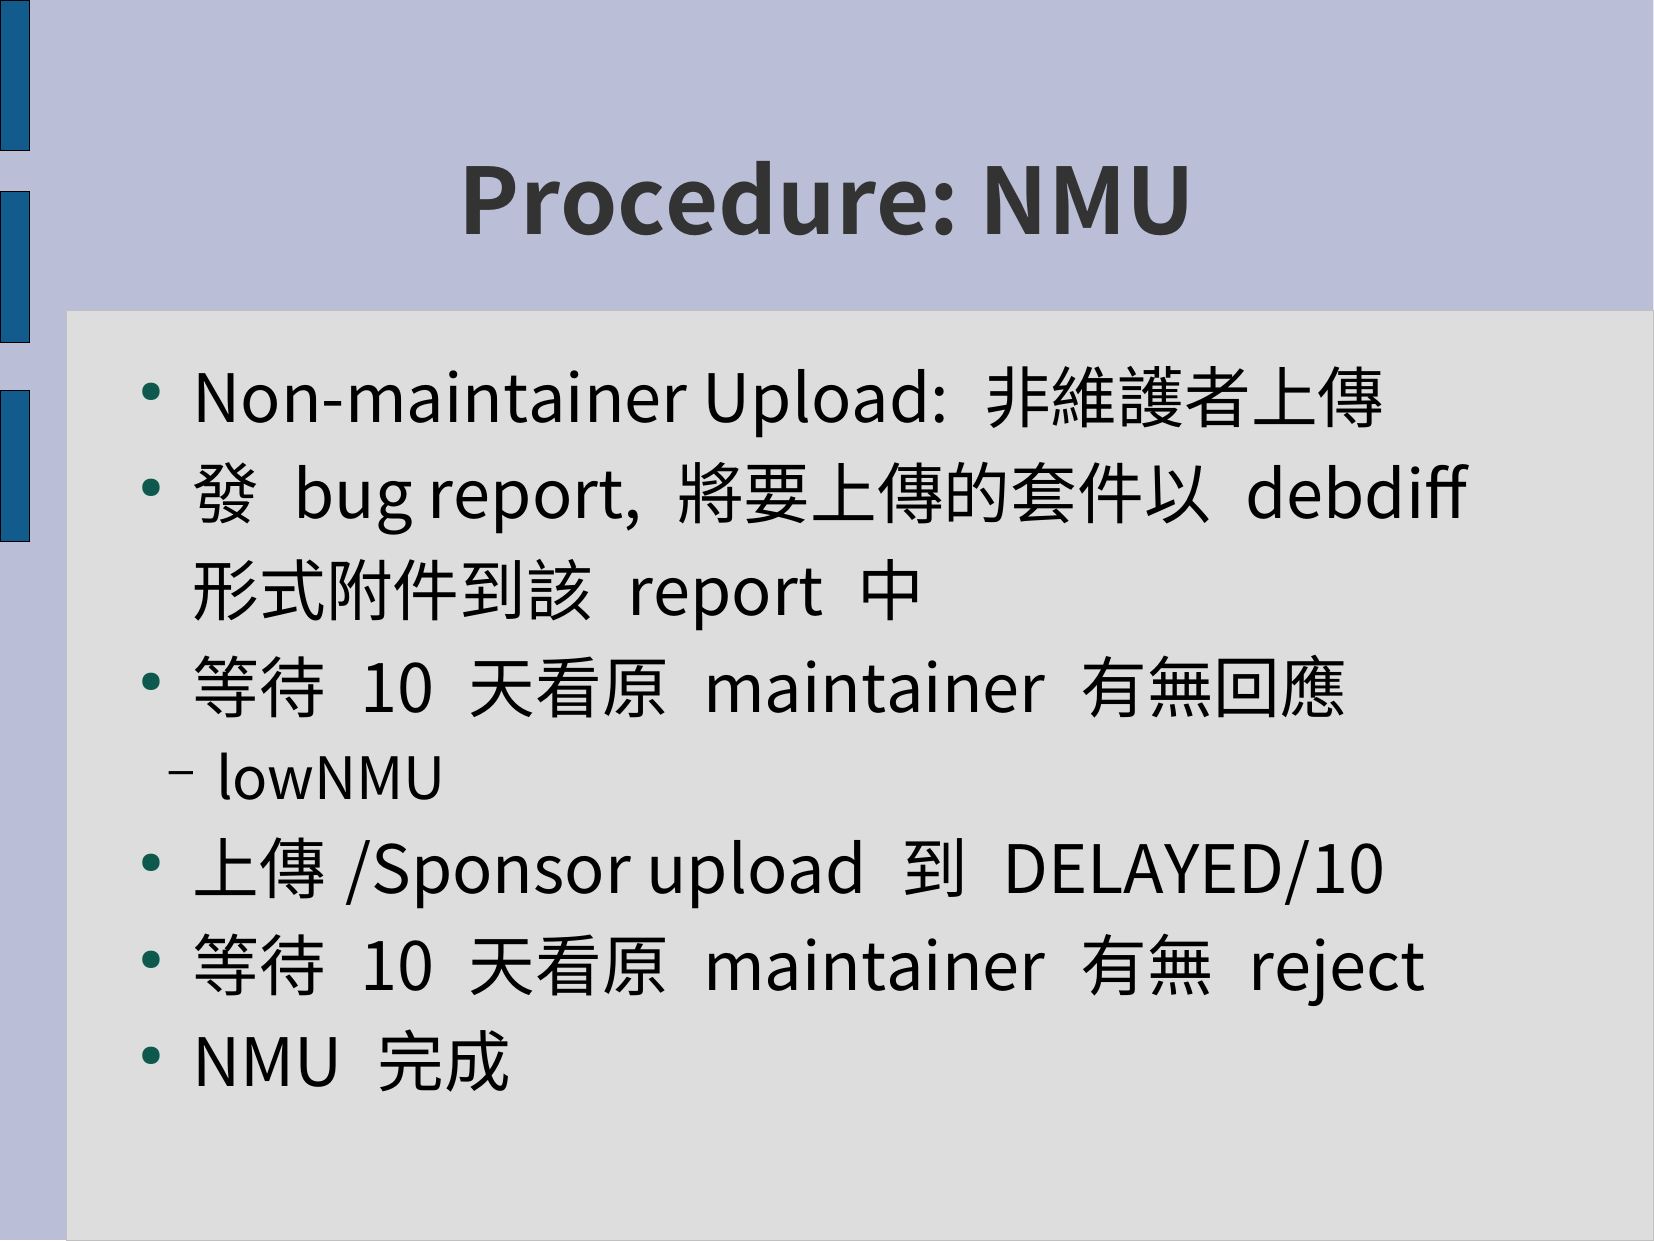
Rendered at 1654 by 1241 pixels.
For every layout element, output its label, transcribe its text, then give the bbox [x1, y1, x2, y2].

list Non-maintainer Upload: 非維護者上傳 發 bug report, 將要上傳的套件以 debdiff 形式附件到該 report 中 等待 10 天看原 maintainer 有無回應 lowNMU 上傳/Sponsor upload 到 DELAYED/10 等待 10 天看原 maintainer 有無 reject NMU 完成 [121, 344, 1534, 1164]
title Procedure: NMU [121, 91, 1534, 299]
